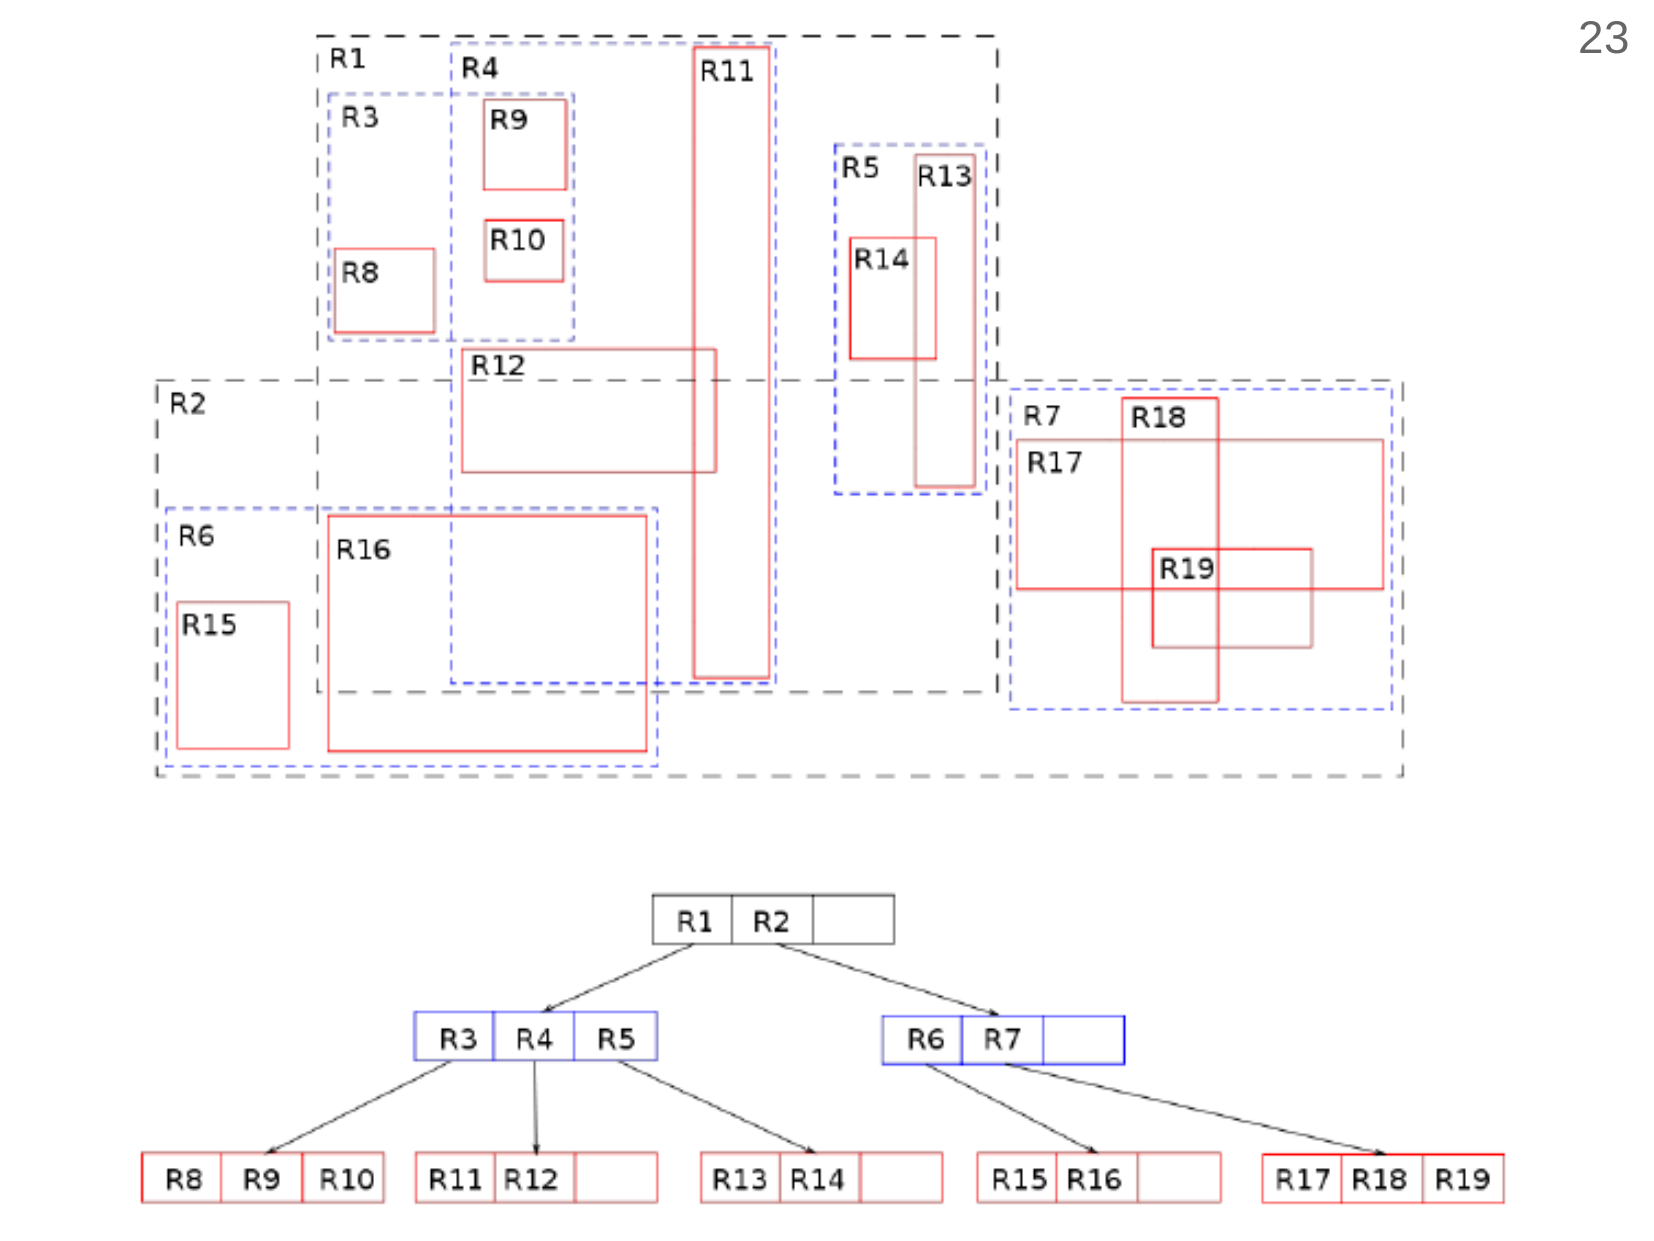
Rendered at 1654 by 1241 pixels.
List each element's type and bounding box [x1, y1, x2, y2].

picture [135, 29, 1512, 1211]
